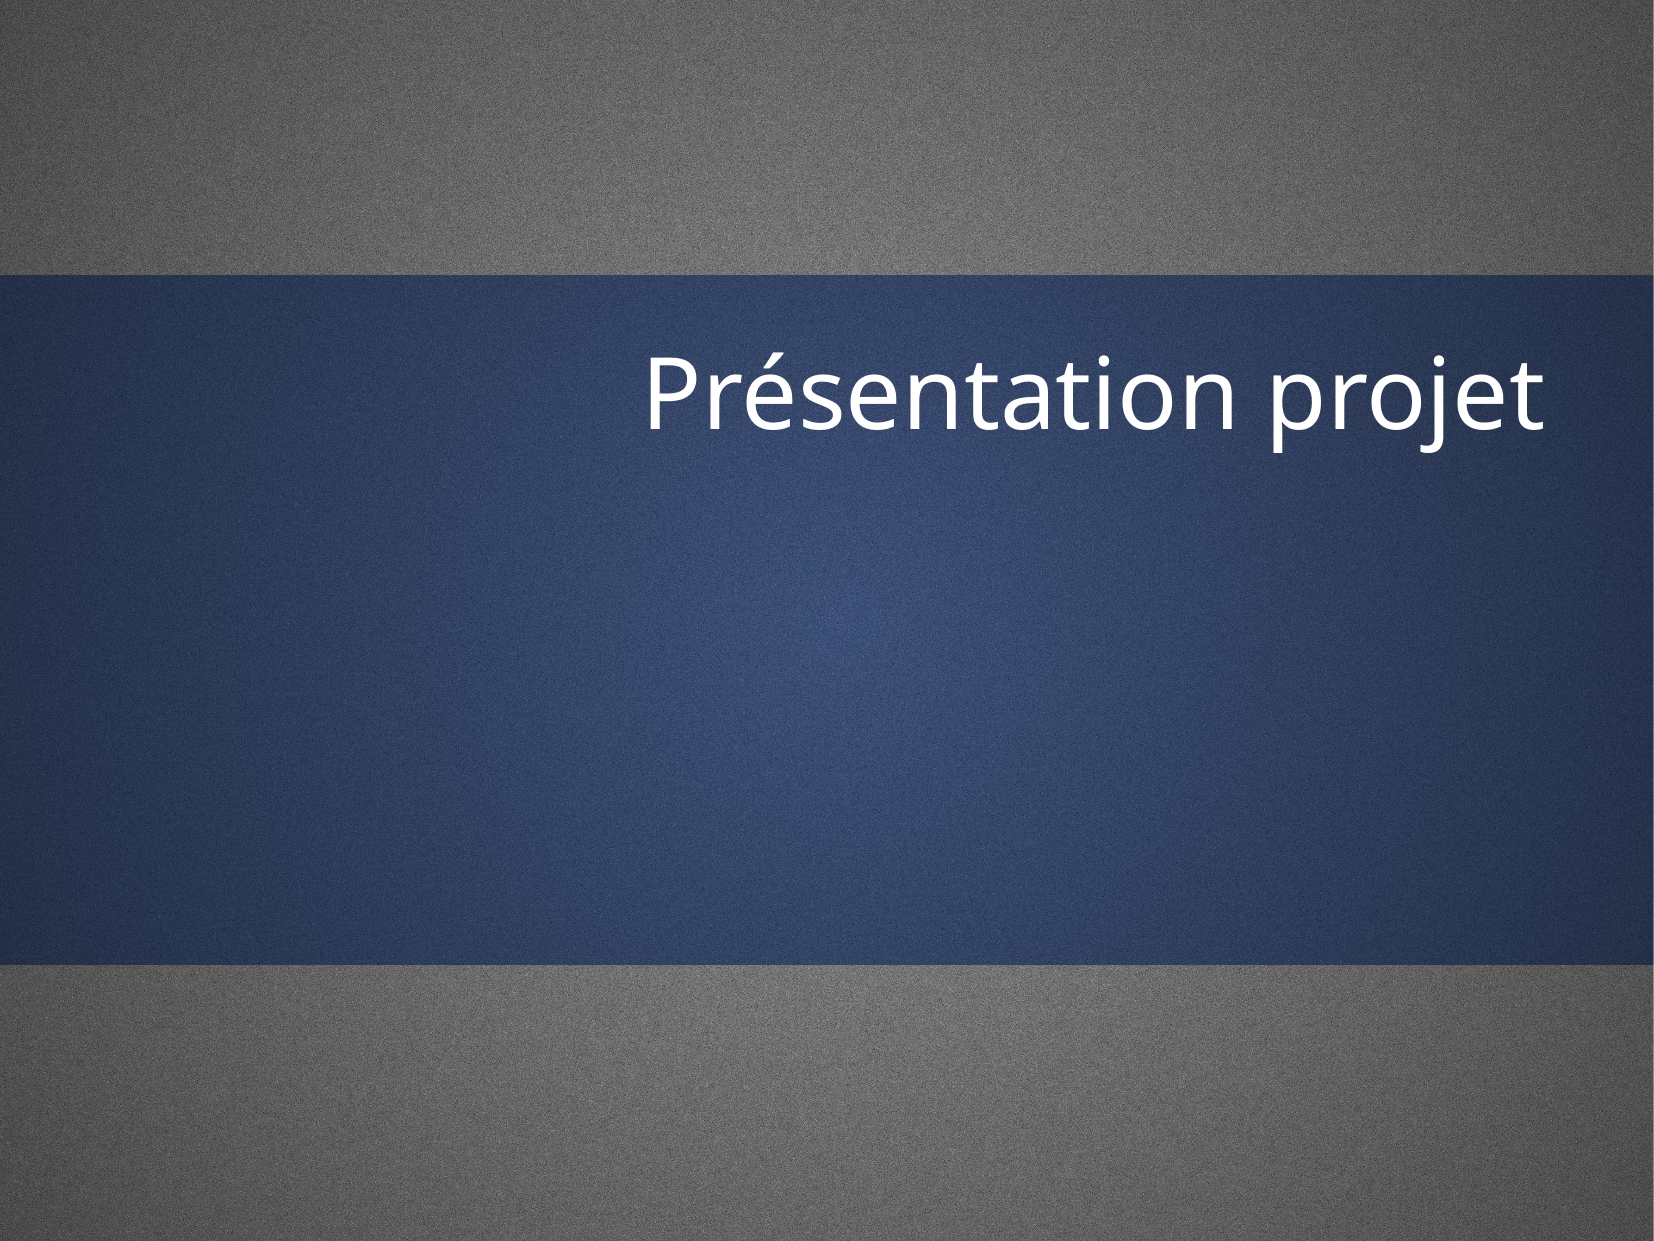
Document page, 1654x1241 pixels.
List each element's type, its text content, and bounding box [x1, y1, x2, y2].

picture [0, 0, 1654, 1241]
text_box Présentation projet [446, 315, 1561, 654]
